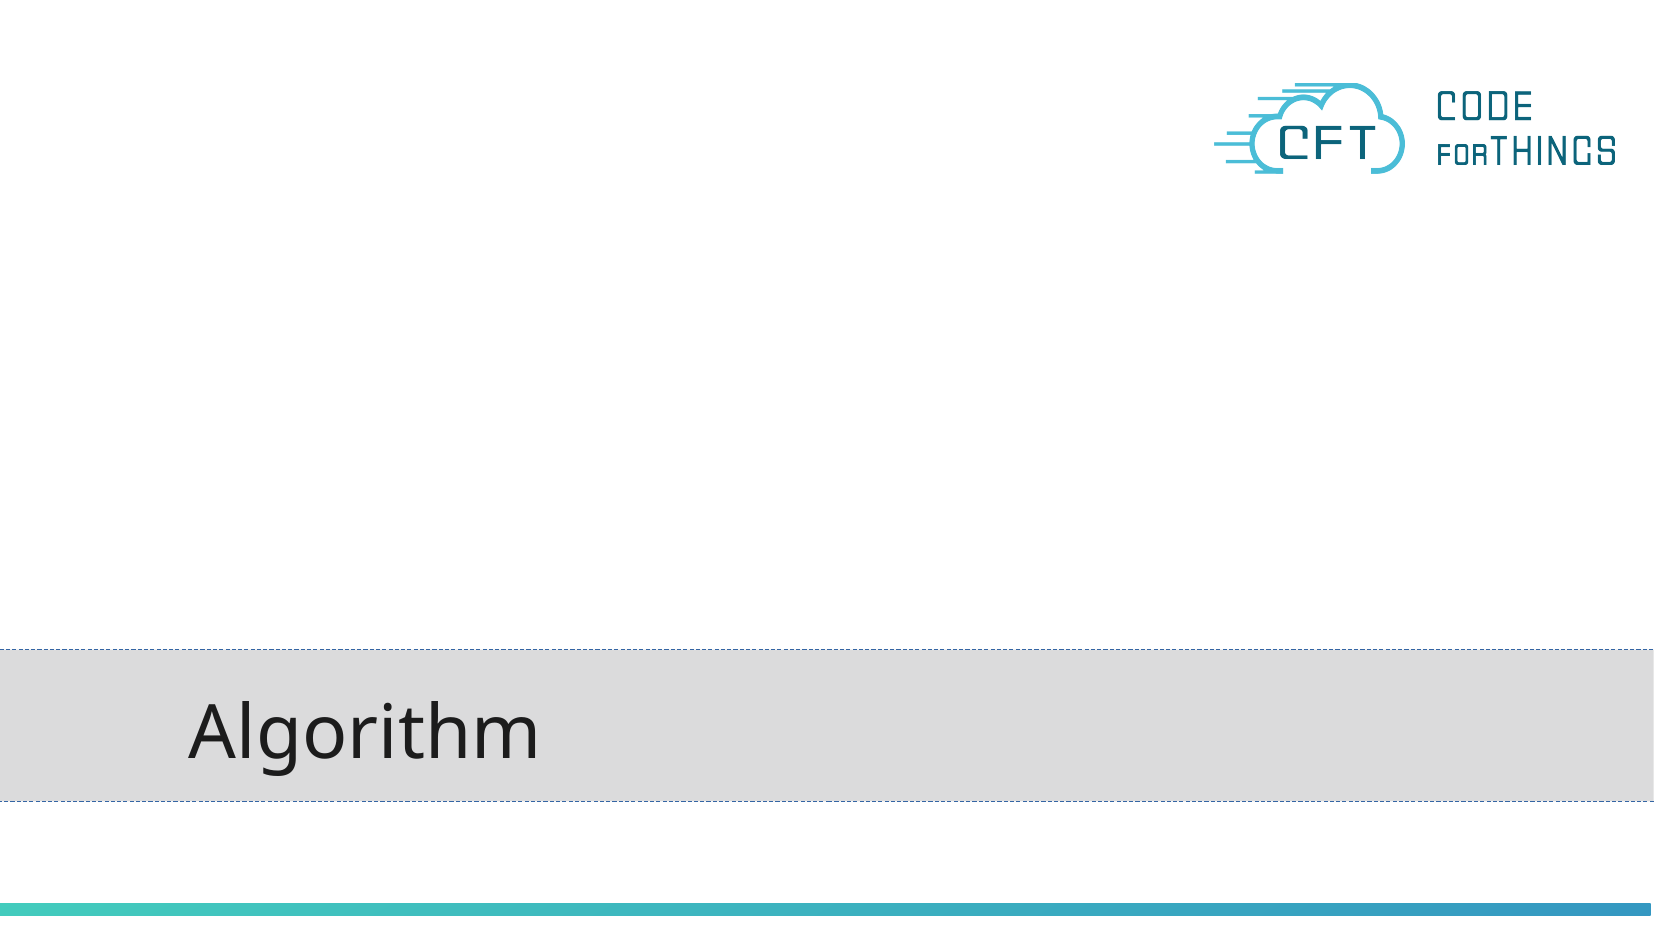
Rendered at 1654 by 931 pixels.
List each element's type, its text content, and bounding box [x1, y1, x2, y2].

picture [1214, 83, 1615, 174]
title Algorithm [41, 626, 1642, 832]
